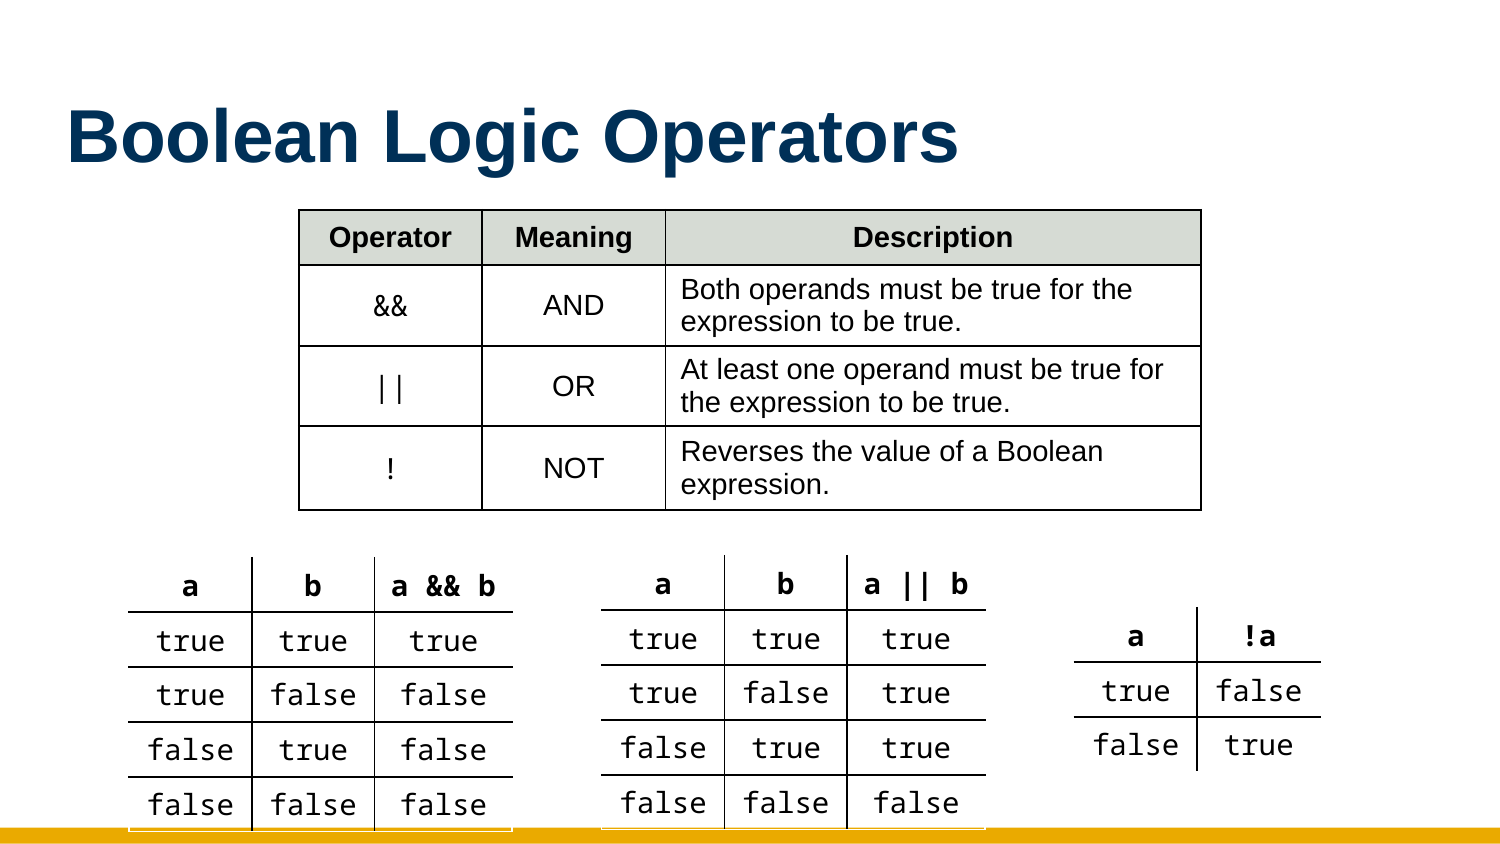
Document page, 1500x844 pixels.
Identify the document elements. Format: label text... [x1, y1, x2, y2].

table_cell true [253, 723, 374, 776]
table_cell true [1198, 718, 1319, 771]
table_header b [725, 556, 846, 609]
table_cell false [848, 776, 984, 829]
table_cell && [300, 266, 481, 345]
table_header a [1075, 608, 1196, 661]
table_cell true [848, 611, 984, 664]
table_cell AND [483, 266, 665, 345]
table_cell false [1075, 718, 1196, 771]
table_cell false [602, 721, 724, 774]
table_cell false [130, 723, 251, 776]
table_cell true [848, 721, 984, 774]
title Boolean Logic Operators [51, 72, 1449, 189]
table_cell Reverses the value of a Boolean expression. [666, 427, 1200, 509]
table_cell true [725, 721, 846, 774]
table_header b [253, 558, 374, 611]
table_cell false [375, 723, 511, 776]
table_cell OR [483, 347, 665, 425]
table_cell true [602, 666, 724, 719]
table_cell false [725, 776, 846, 829]
table_cell false [375, 778, 511, 831]
table_cell false [1198, 663, 1319, 716]
table_cell true [725, 611, 846, 664]
table_cell At least one operand must be true for the expression to be true. [666, 347, 1200, 425]
table_cell false [253, 778, 374, 831]
table_cell true [375, 613, 511, 666]
table_header a && b [375, 558, 511, 611]
table_cell true [130, 668, 251, 721]
table_cell false [253, 668, 374, 721]
table_cell false [375, 668, 511, 721]
table_cell true [253, 613, 374, 666]
table_header Description [666, 211, 1200, 264]
table_header a [130, 558, 251, 611]
table_cell || [300, 347, 481, 425]
table_header !a [1198, 608, 1319, 661]
table_cell Both operands must be true for the expression to be true. [666, 266, 1200, 345]
table_cell true [130, 613, 251, 666]
table_cell false [725, 666, 846, 719]
table_cell ! [300, 427, 481, 509]
table_header a || b [848, 556, 984, 609]
table_cell false [602, 776, 724, 829]
table_cell NOT [483, 427, 665, 509]
table_cell true [602, 611, 724, 664]
table_header Meaning [483, 211, 665, 264]
table_cell false [130, 778, 251, 831]
table_cell true [1075, 663, 1196, 716]
table_header a [602, 556, 724, 609]
table_header Operator [300, 211, 481, 264]
table_cell true [848, 666, 984, 719]
